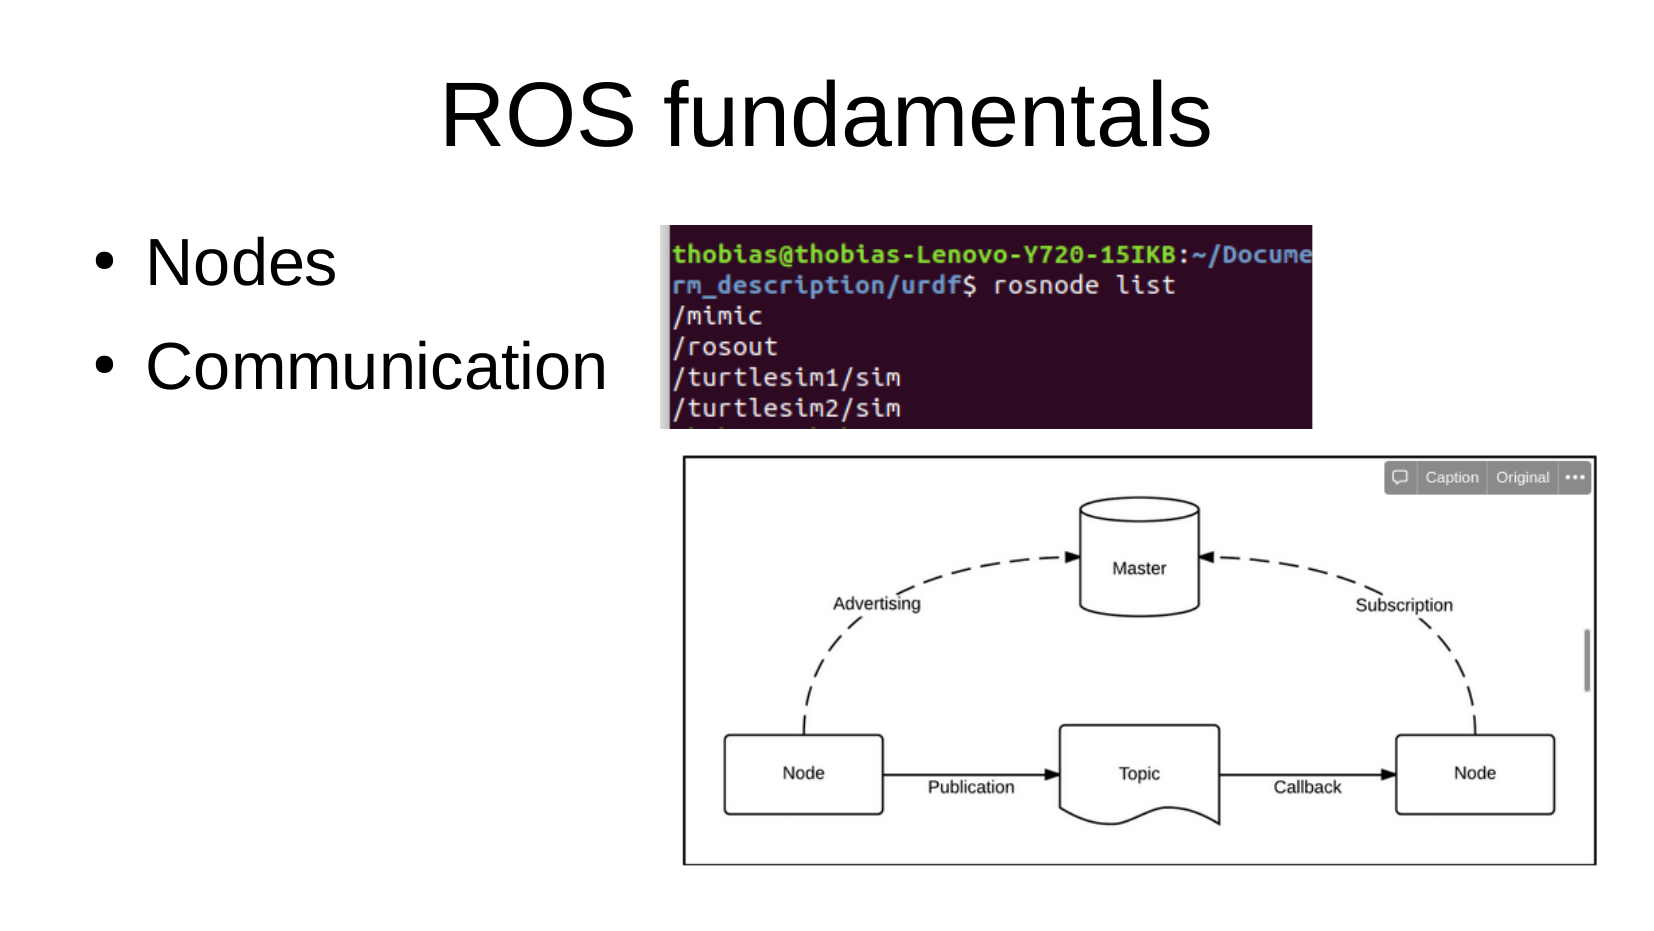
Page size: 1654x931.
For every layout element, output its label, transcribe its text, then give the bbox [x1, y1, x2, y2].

picture [660, 225, 1313, 429]
picture [675, 449, 1613, 879]
list Nodes Communication [75, 225, 1564, 765]
title ROS fundamentals [82, 37, 1571, 193]
